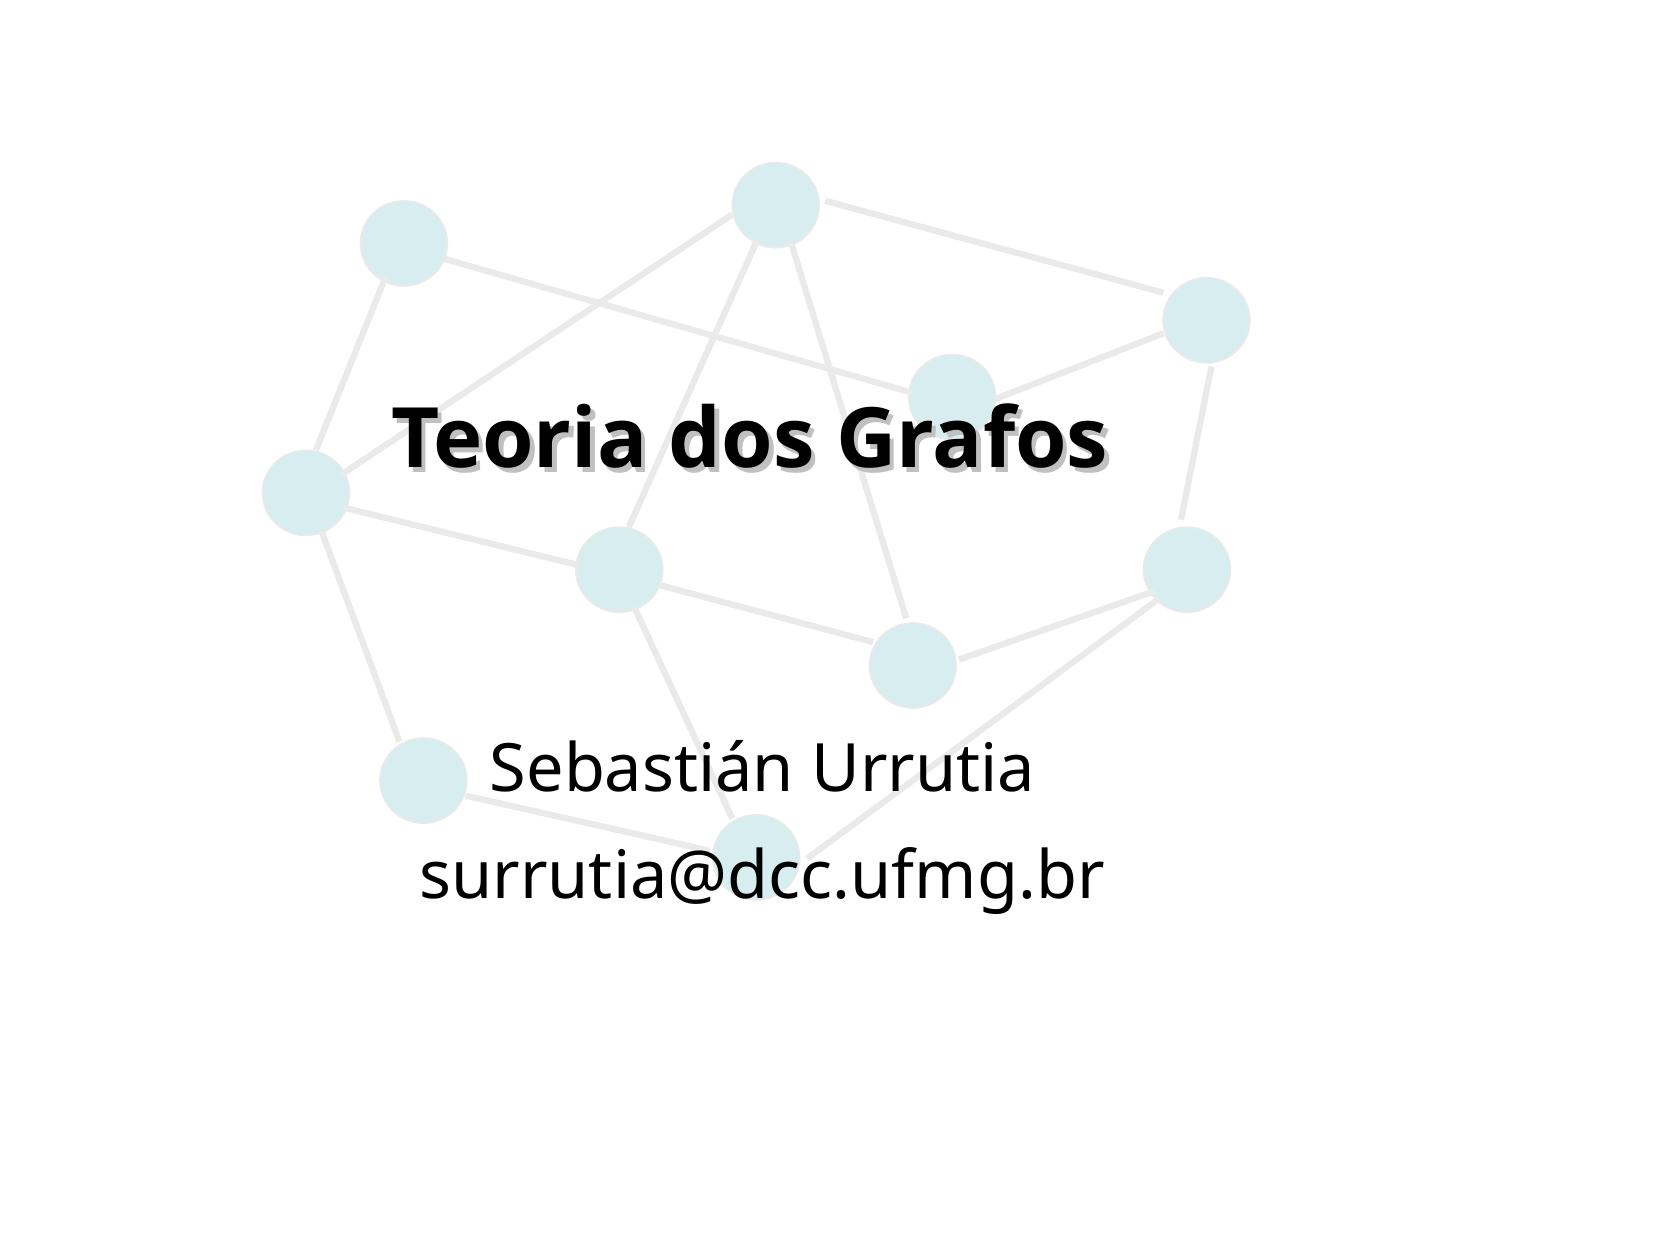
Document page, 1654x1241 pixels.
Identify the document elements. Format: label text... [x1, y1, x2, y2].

subtitle Sebastián Urrutia surrutia@dcc.ufmg.br [237, 712, 1288, 913]
title Teoria dos Grafos [112, 371, 1388, 613]
